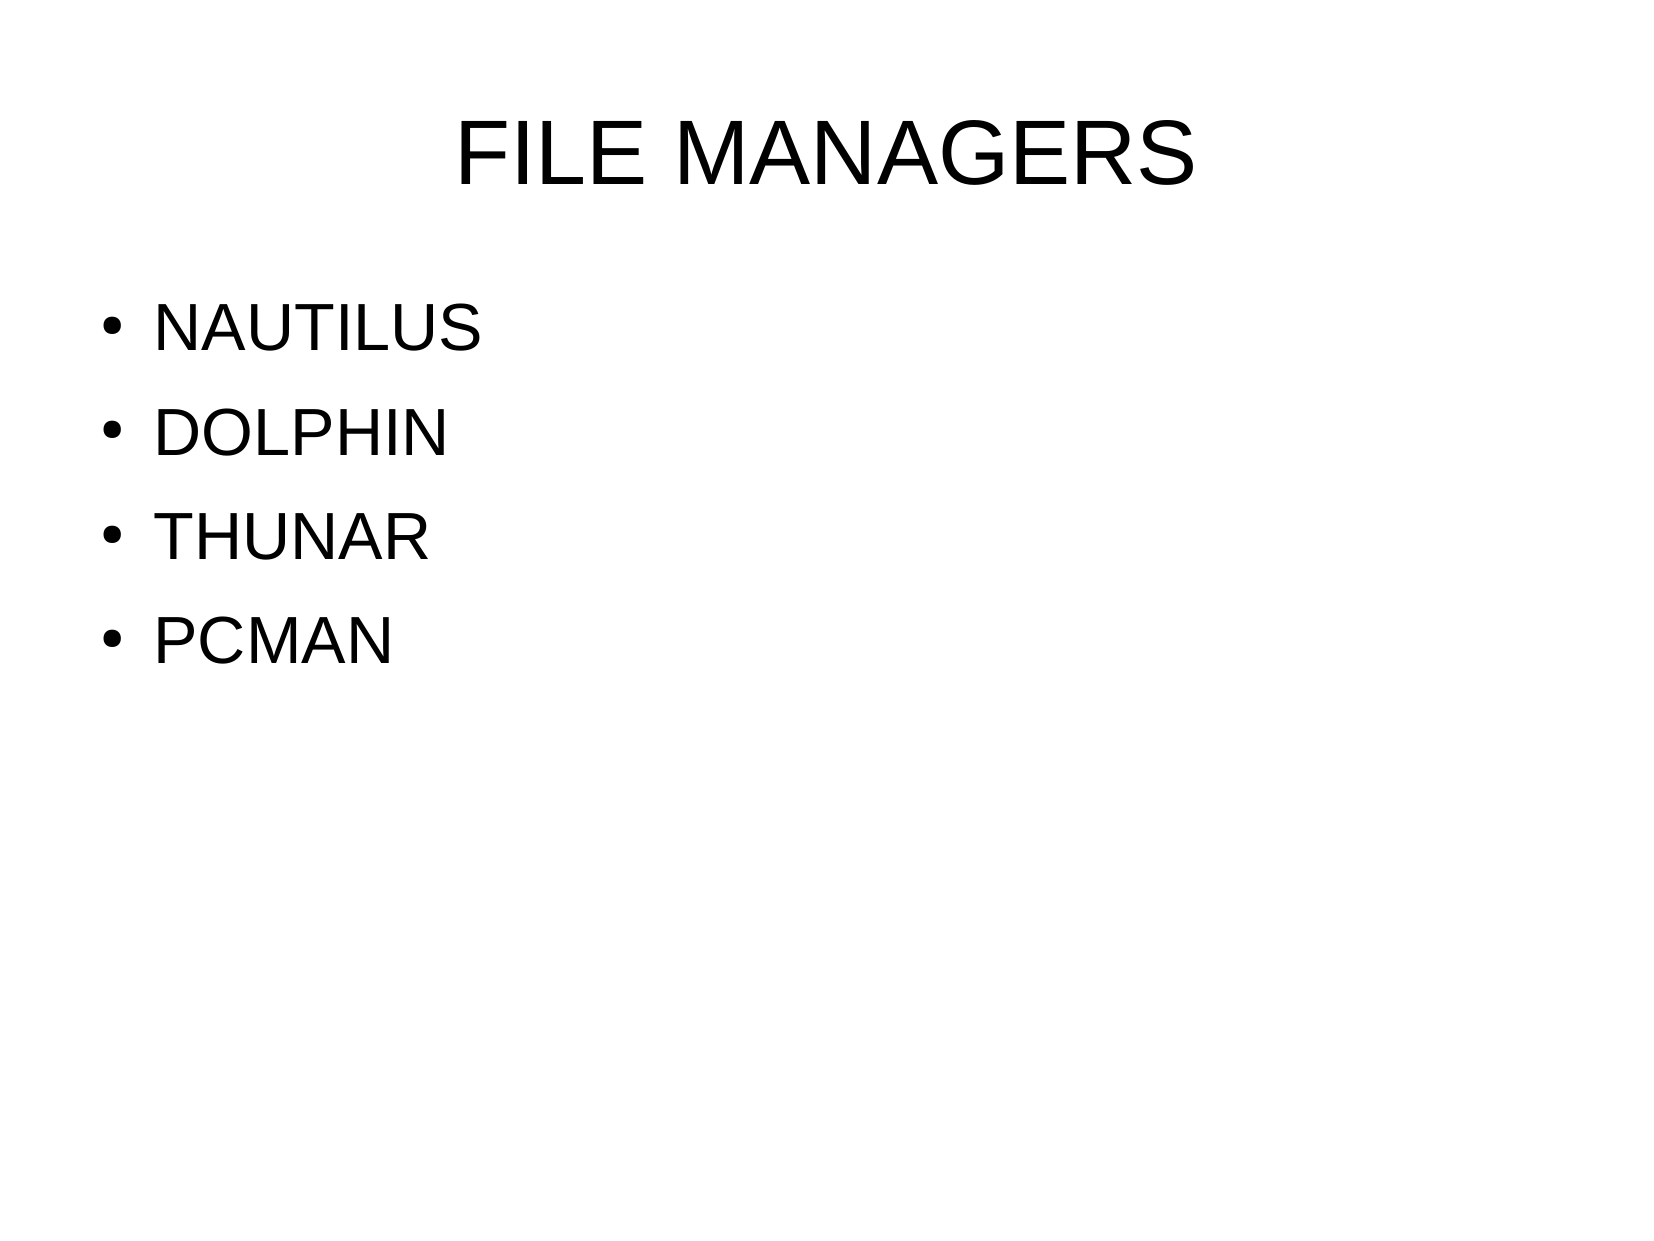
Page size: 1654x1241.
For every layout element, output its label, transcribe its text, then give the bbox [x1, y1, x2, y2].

list NAUTILUS DOLPHIN THUNAR PCMAN [82, 290, 1571, 1010]
title FILE MANAGERS [82, 49, 1571, 257]
